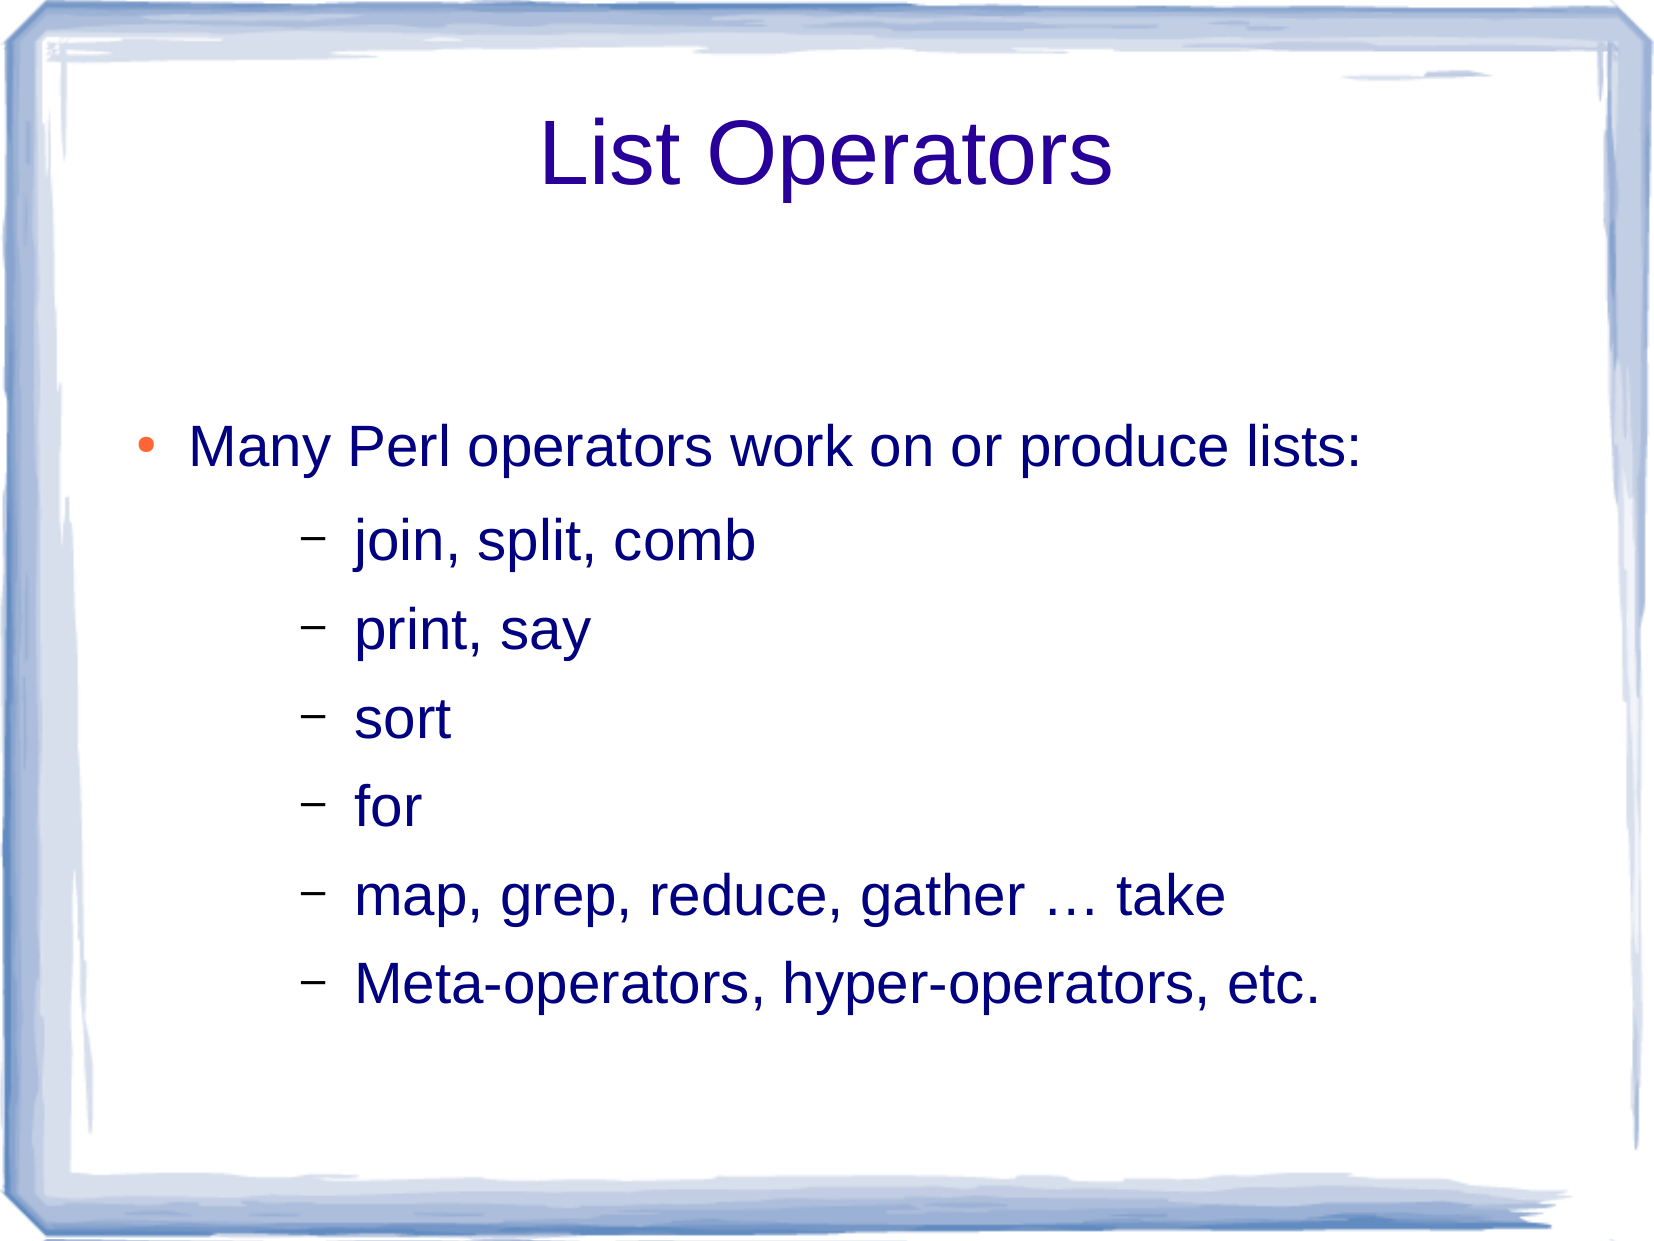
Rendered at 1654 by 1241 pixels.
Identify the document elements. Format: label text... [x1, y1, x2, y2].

list Many Perl operators work on or produce lists: join, split, comb print, say sort for map, grep, reduce, gather … take Meta-operators, hyper-operators, etc. [118, 224, 1571, 1241]
picture [0, 0, 1654, 1241]
title List Operators [82, 49, 1571, 257]
